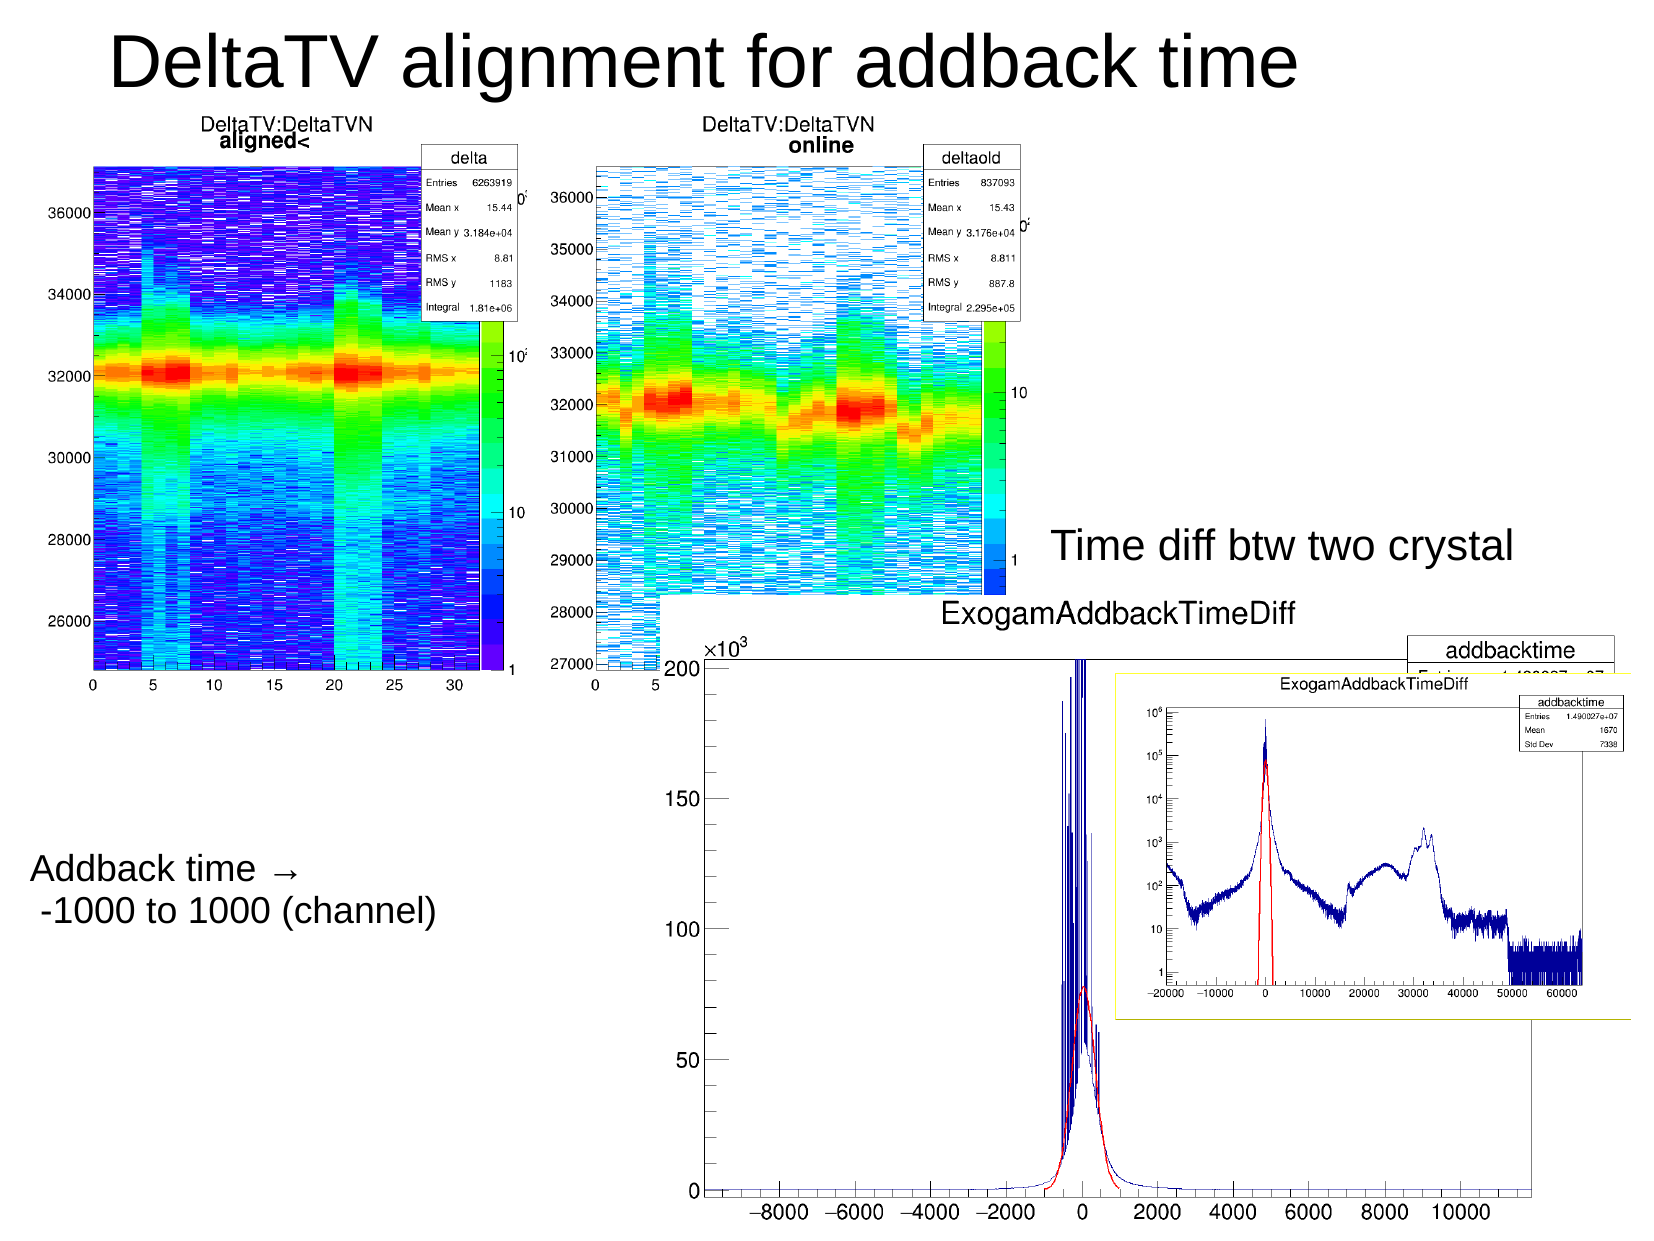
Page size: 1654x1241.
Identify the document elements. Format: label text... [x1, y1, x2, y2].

picture [873, 568, 885, 572]
title DeltaTV alignment for addback time [15, 2, 1396, 120]
text_box Time diff btw two crystal [885, 513, 1654, 626]
picture [45, 104, 1631, 1231]
text_box Addback time → -1000 to 1000 (channel) [15, 840, 616, 939]
